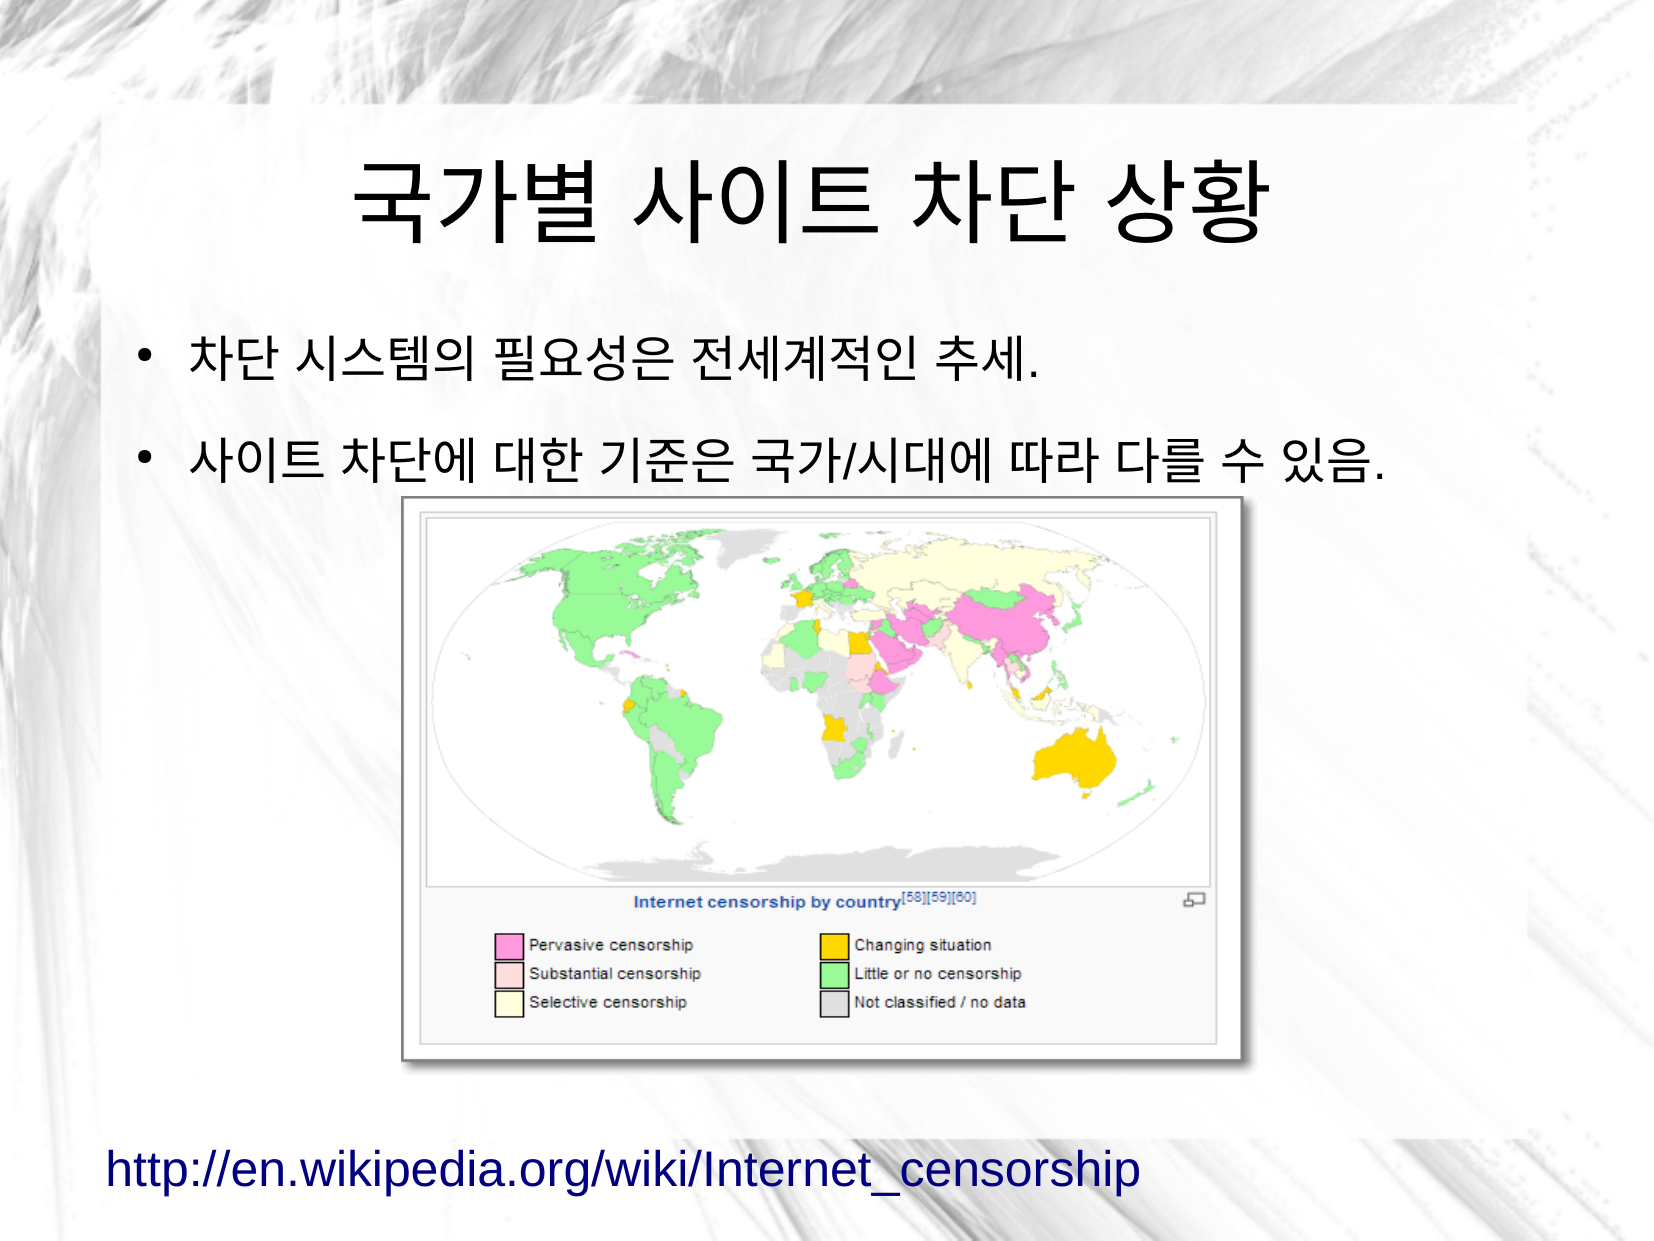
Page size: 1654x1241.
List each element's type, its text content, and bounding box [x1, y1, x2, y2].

title 국가별 사이트 차단 상황 [118, 112, 1506, 281]
text_box http://en.wikipedia.org/wiki/Internet_censorship [90, 1134, 1583, 1205]
picture [0, 0, 1654, 1241]
list 차단 시스템의 필요성은 전세계적인 추세. 사이트 차단에 대한 기준은 국가/시대에 따라 다를 수 있음. [118, 319, 1571, 945]
